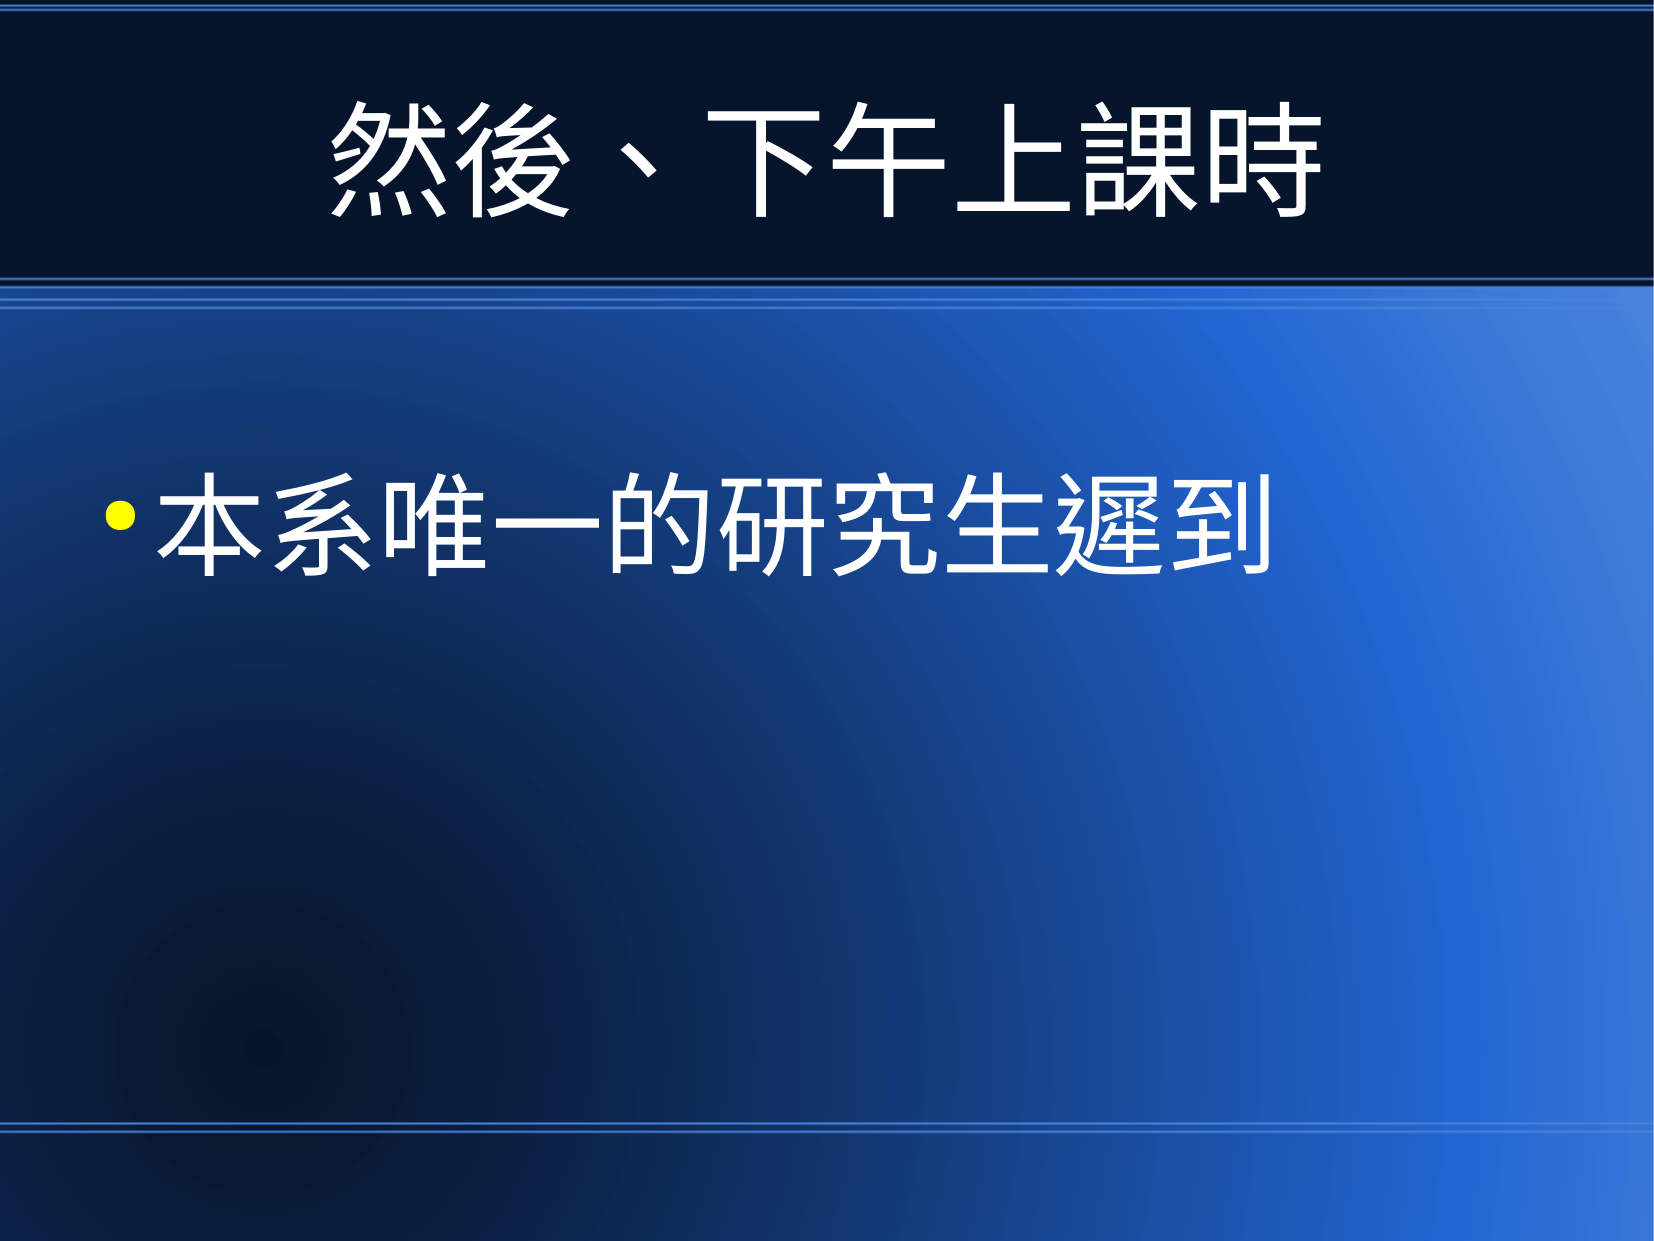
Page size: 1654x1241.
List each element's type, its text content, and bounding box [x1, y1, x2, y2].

title 然後、下午上課時 [82, 49, 1571, 257]
list 本系唯一的研究生遲到 [82, 355, 1571, 1241]
picture [0, 0, 1654, 1241]
